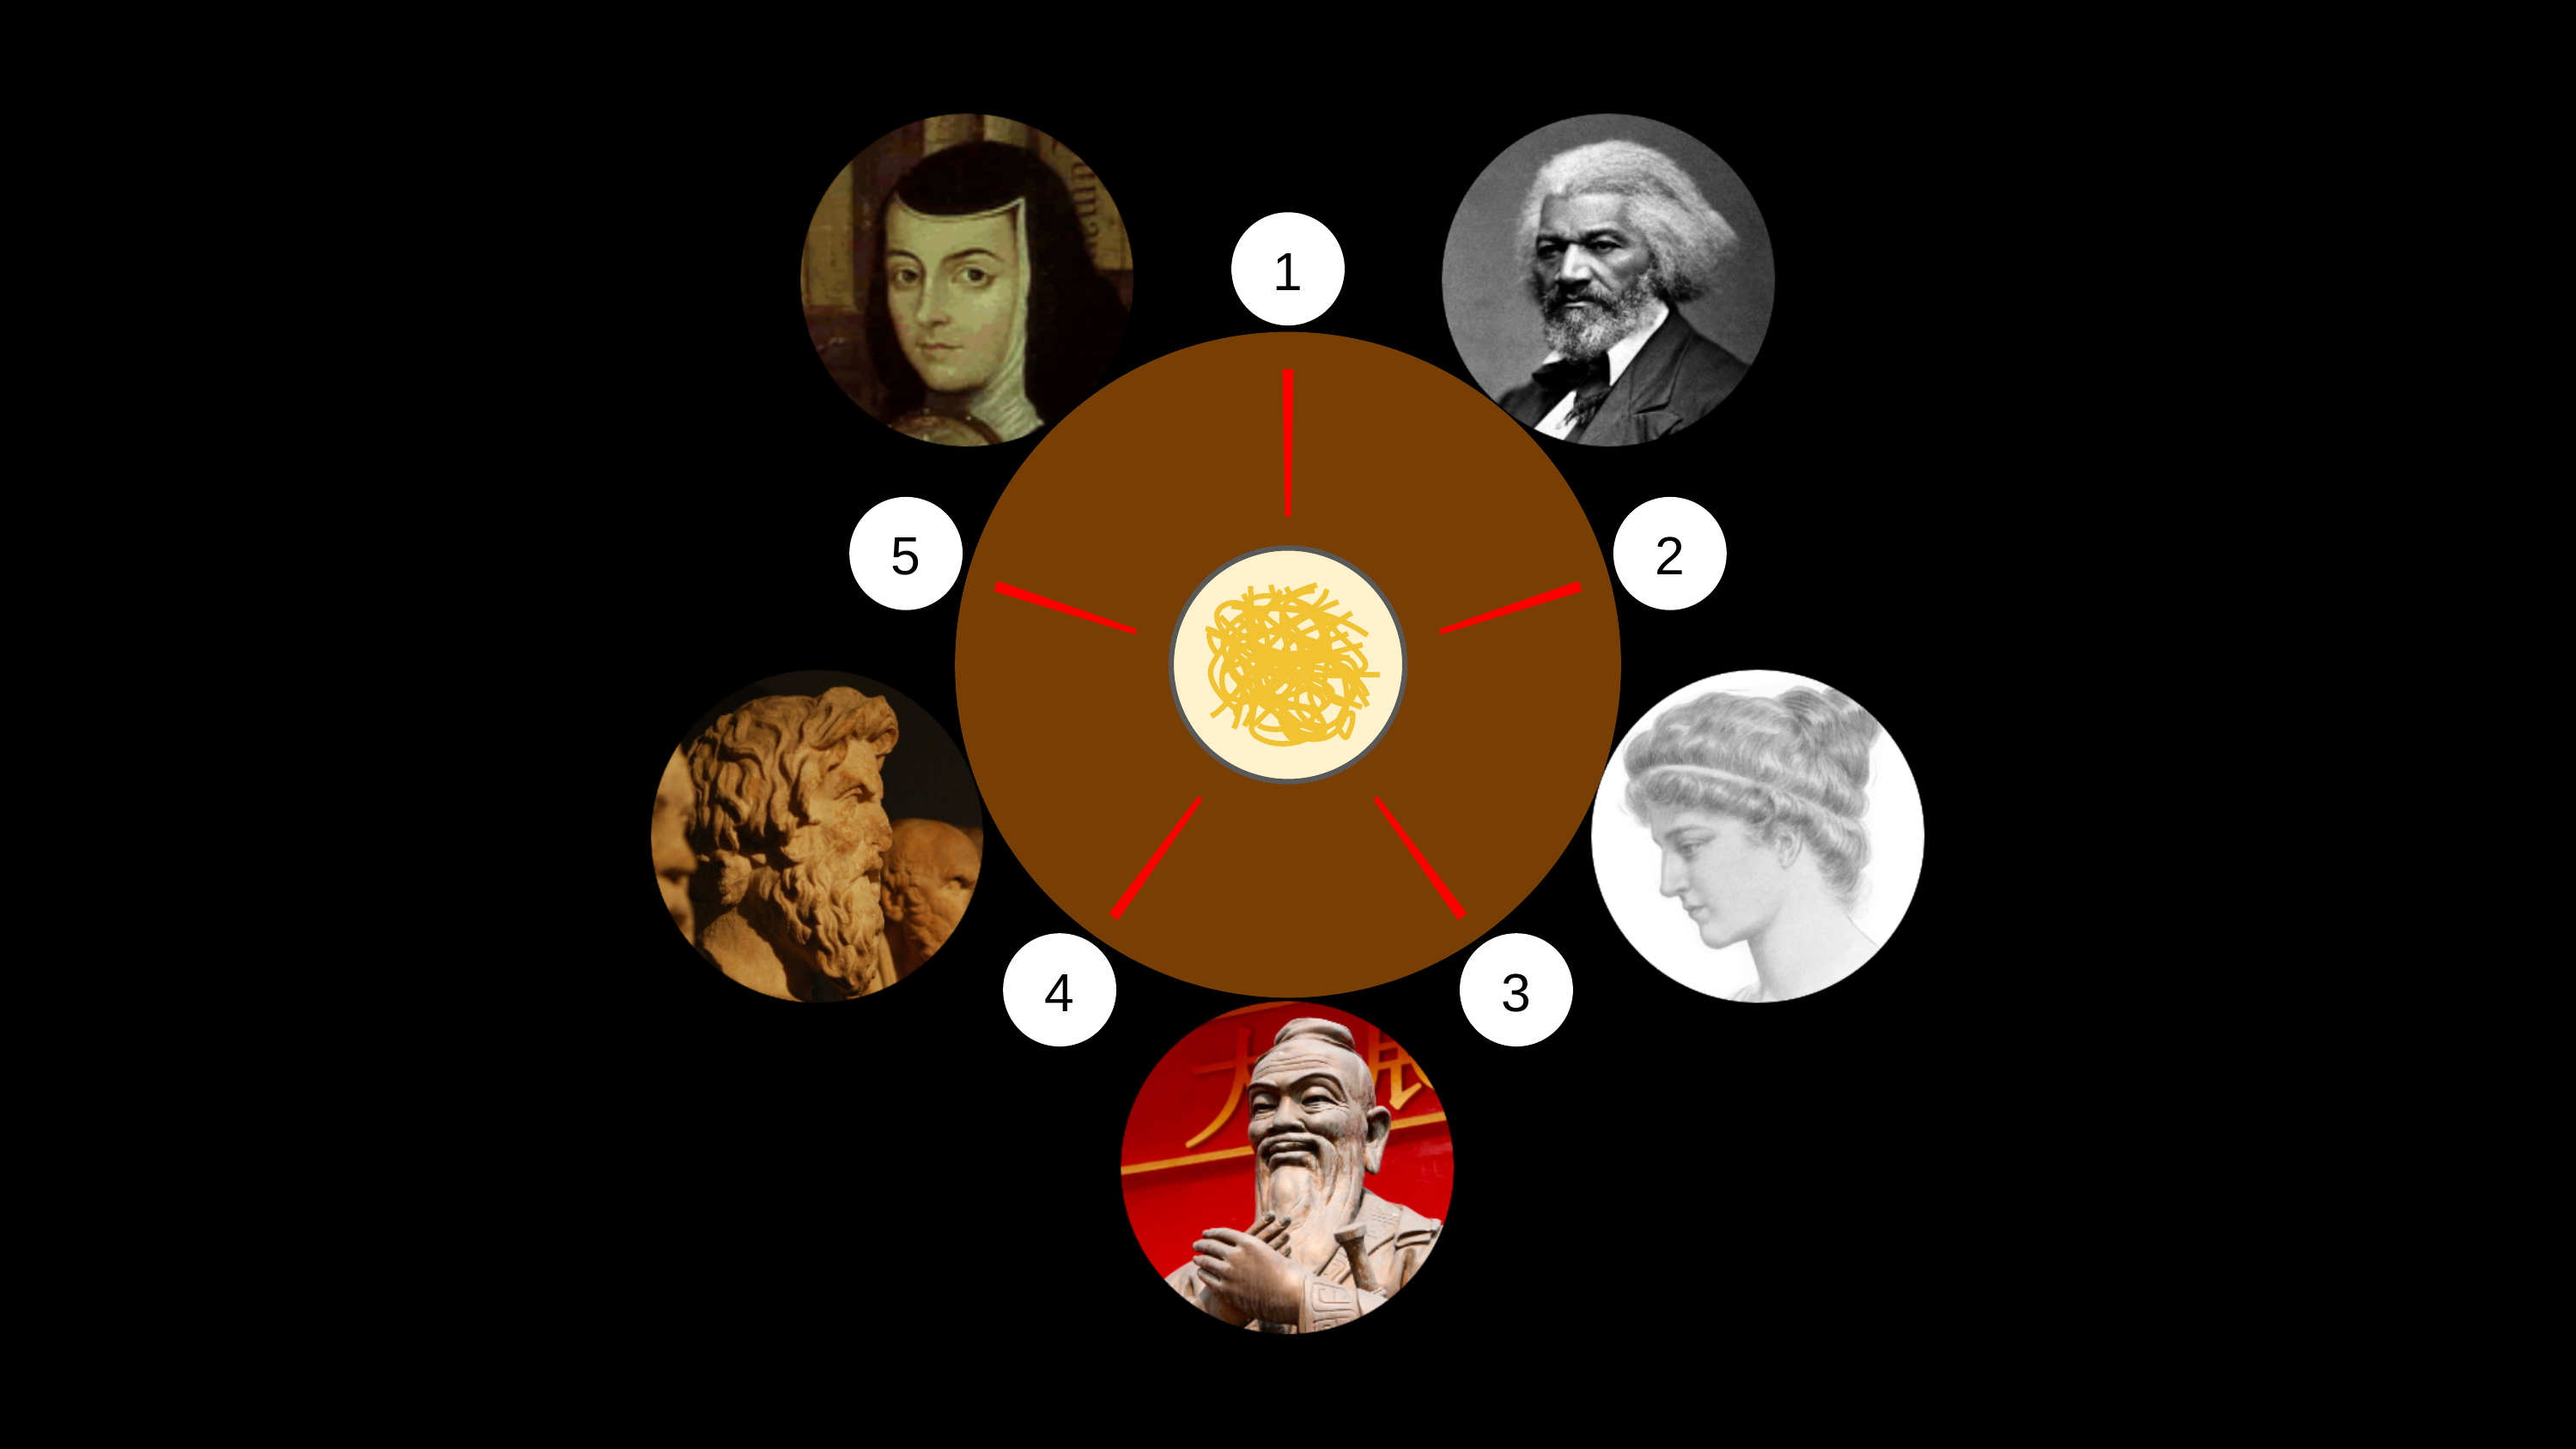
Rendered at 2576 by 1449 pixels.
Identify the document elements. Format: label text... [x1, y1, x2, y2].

text_box 2 [1613, 496, 1727, 610]
text_box [955, 331, 1621, 996]
text_box 3 [1460, 933, 1573, 1047]
text_box 1 [1231, 212, 1345, 326]
picture [646, 664, 989, 1009]
picture [1115, 996, 1460, 1340]
picture [1437, 108, 1781, 452]
text_box 4 [1003, 933, 1117, 1047]
text_box 5 [849, 496, 963, 610]
picture [795, 108, 1139, 452]
picture [1586, 664, 1930, 1009]
